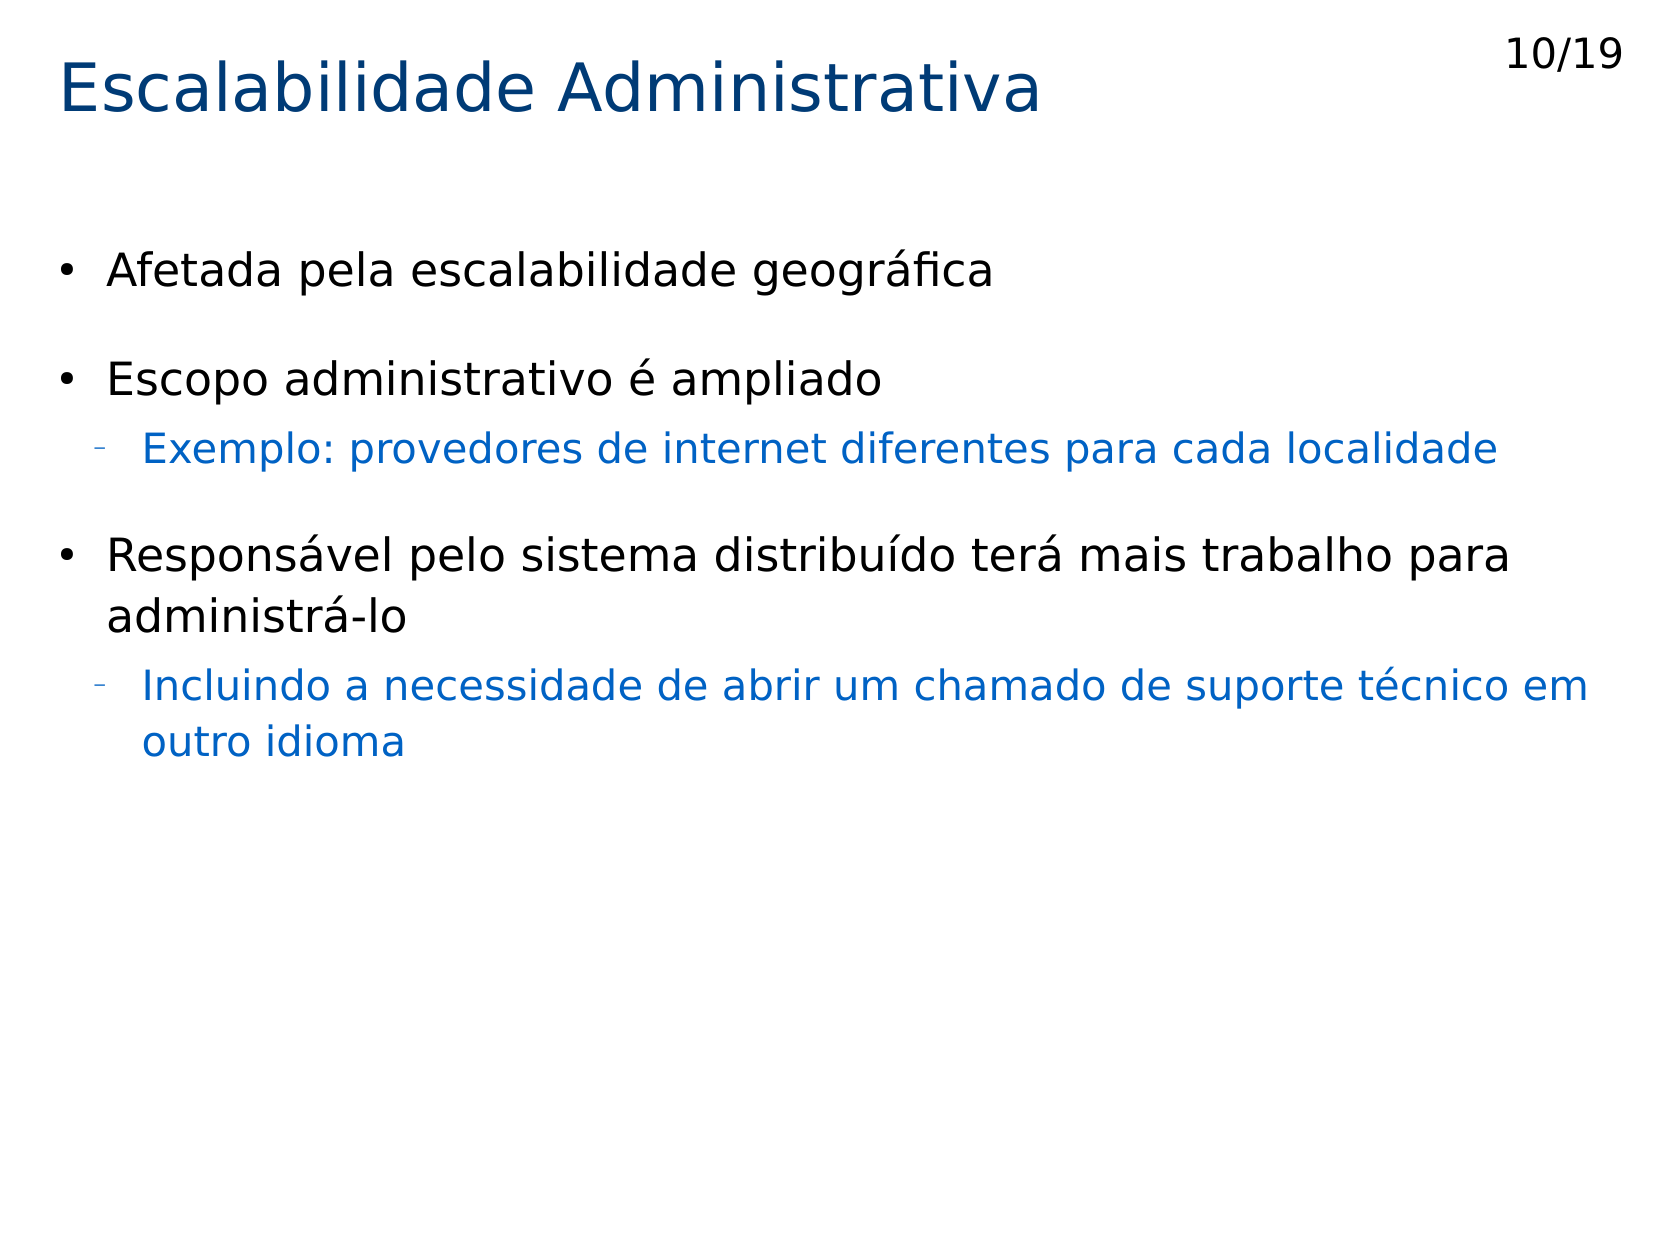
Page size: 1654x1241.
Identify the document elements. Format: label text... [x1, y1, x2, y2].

title Escalabilidade Administrativa [59, 29, 1506, 148]
list Afetada pela escalabilidade geográfica Escopo administrativo é ampliado Exemplo: provedores de internet diferentes para cada localidade Responsável pelo sistema distribuído terá mais trabalho para administrá-lo Incluindo a necessidade de abrir um chamado de suporte técnico em outro idioma [59, 236, 1595, 1211]
